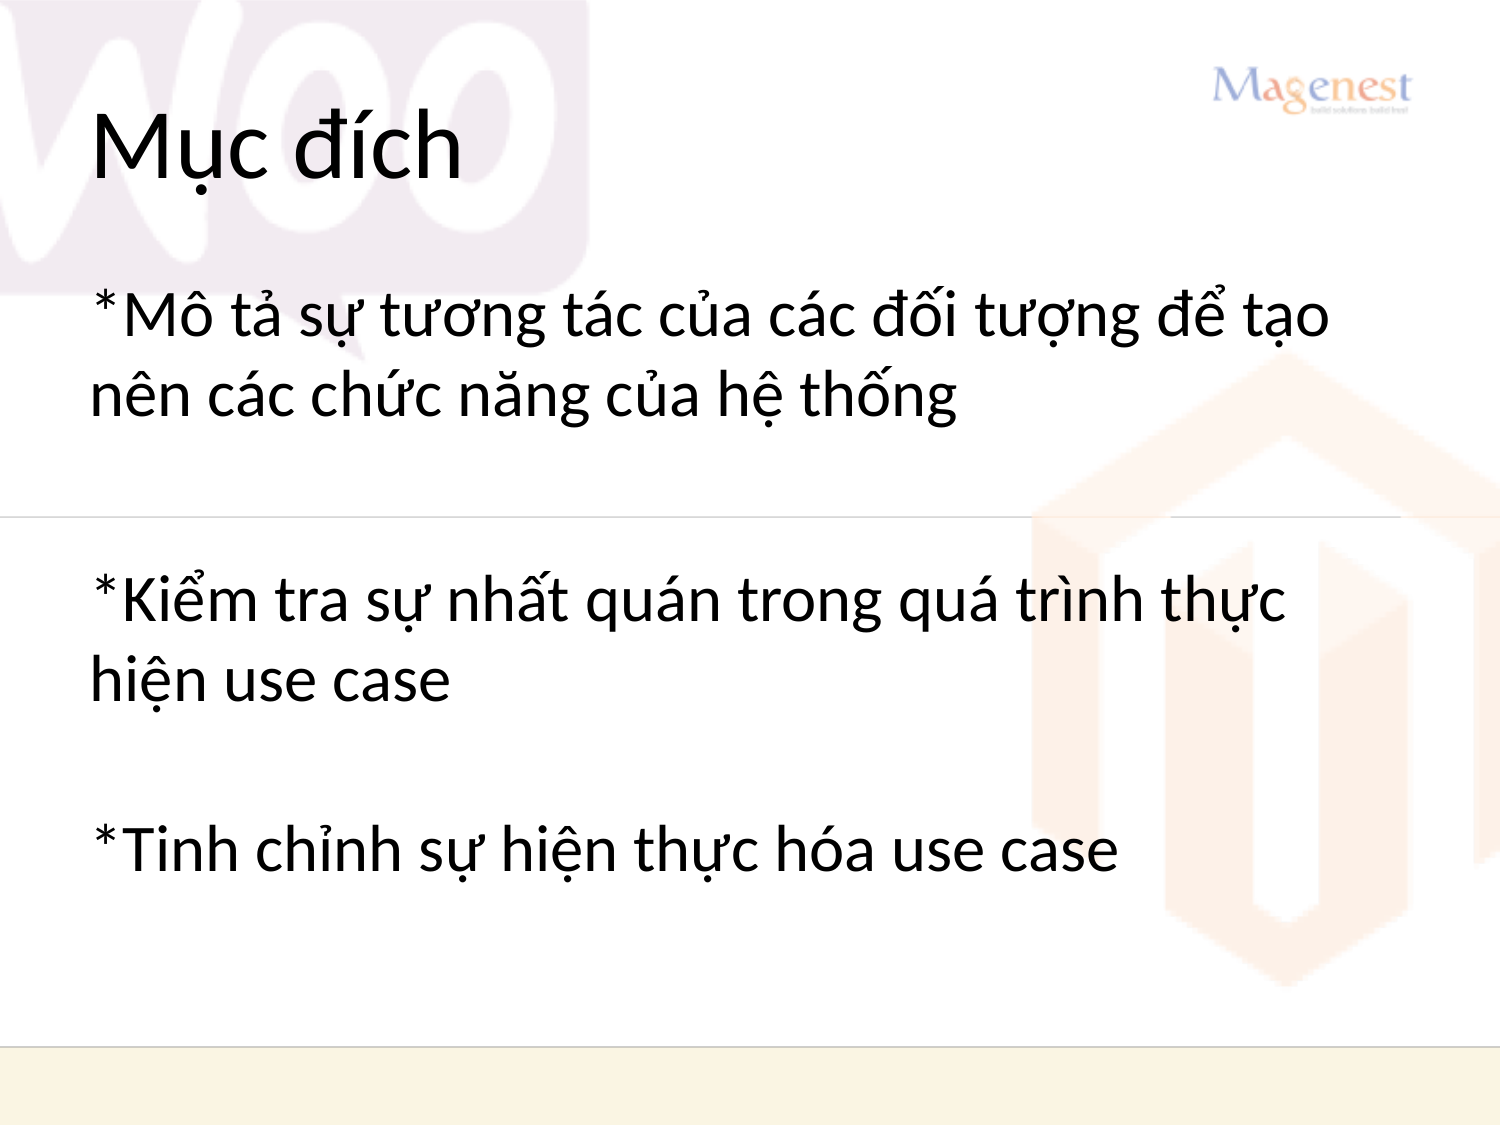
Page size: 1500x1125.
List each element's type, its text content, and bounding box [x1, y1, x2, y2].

text_box *Mô tả sự tương tác của các đối tượng để tạo nên các chức năng của hệ thống *Kiểm tra sự nhất quán trong quá trình thực hiện use case *Tinh chỉnh sự hiện thực hóa use case [75, 262, 1425, 1005]
text_box Mục đích [75, 45, 1425, 233]
picture [0, 0, 1500, 1125]
